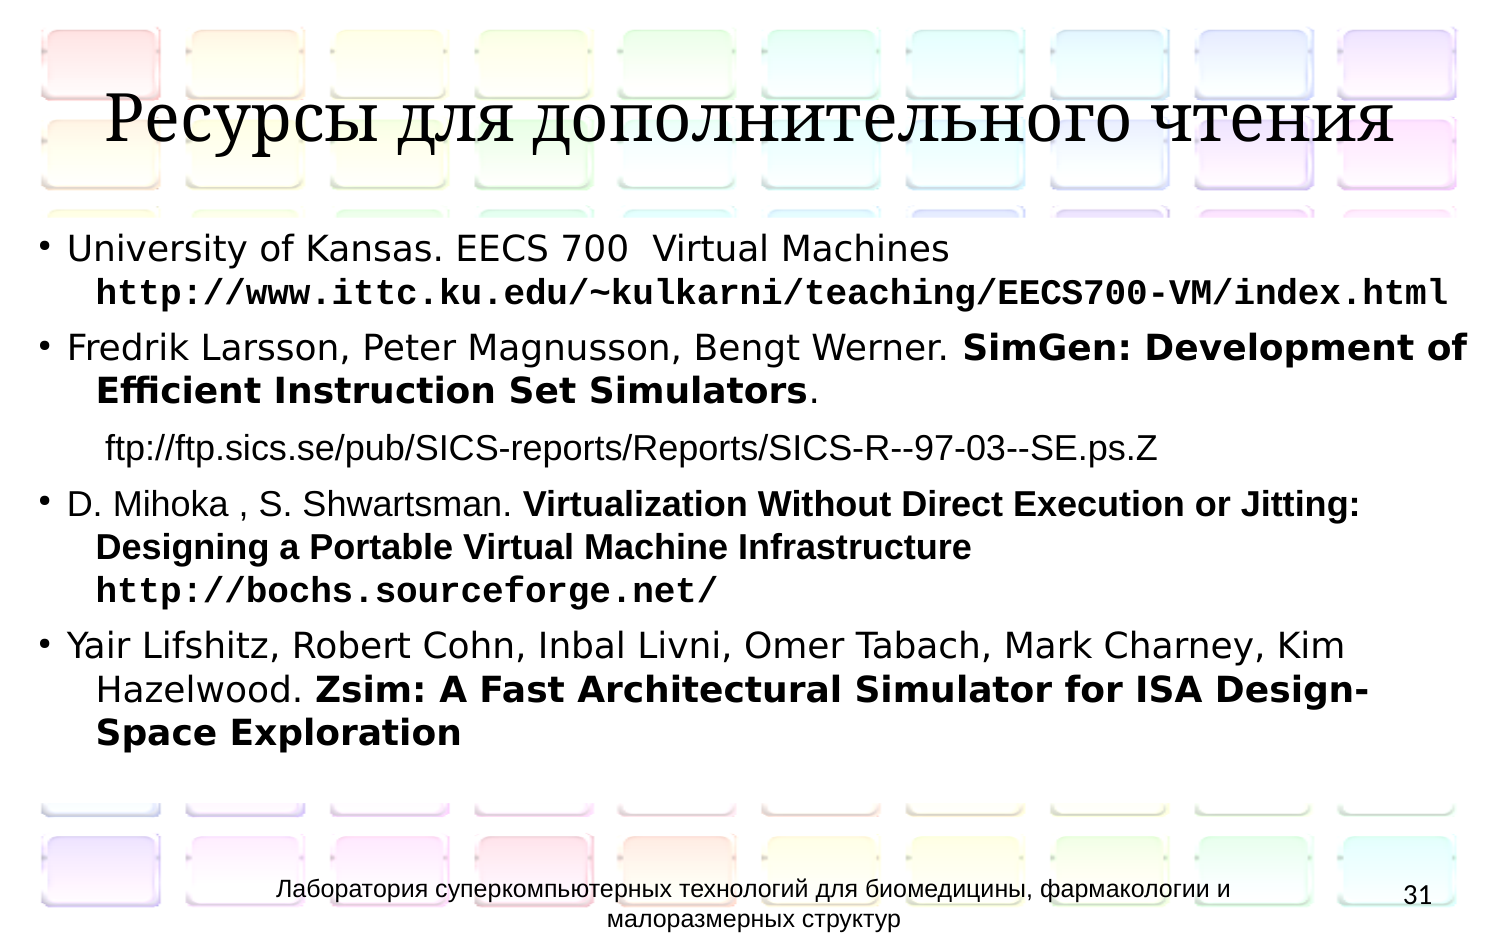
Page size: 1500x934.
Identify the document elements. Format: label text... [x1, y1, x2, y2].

picture [0, 0, 1500, 934]
title Ресурсы для дополнительного чтения [75, 37, 1426, 193]
text_box <номер> [1387, 868, 1473, 918]
text_box Лаборатория суперкомпьютерных технологий для биомедицины, фармакологии и малоразмерных структур [171, 864, 1338, 915]
list University of Kansas. EECS 700 Virtual Machines http://www.ittc.ku.edu/~kulkarni/teaching/EECS700-VM/index.html Fredrik Larsson, Peter Magnusson, Bengt Werner. SimGen: Development of Efficient Instruction Set Simulators. ftp://ftp.sics.se/pub/SICS-reports/Reports/SICS-R--97-03--SE.ps.Z D. Mihoka , S. Shwartsman. Virtualization Without Direct Execution or Jitting: Designing a Portable Virtual Machine Infrastructure http://bochs.sourceforge.net/ Yair Lifshitz, Robert Cohn, Inbal Livni, Omer Tabach, Mark Charney, Kim Hazelwood. Zsim: A Fast Architectural Simulator for ISA Design-Space Exploration [4, 217, 1500, 804]
